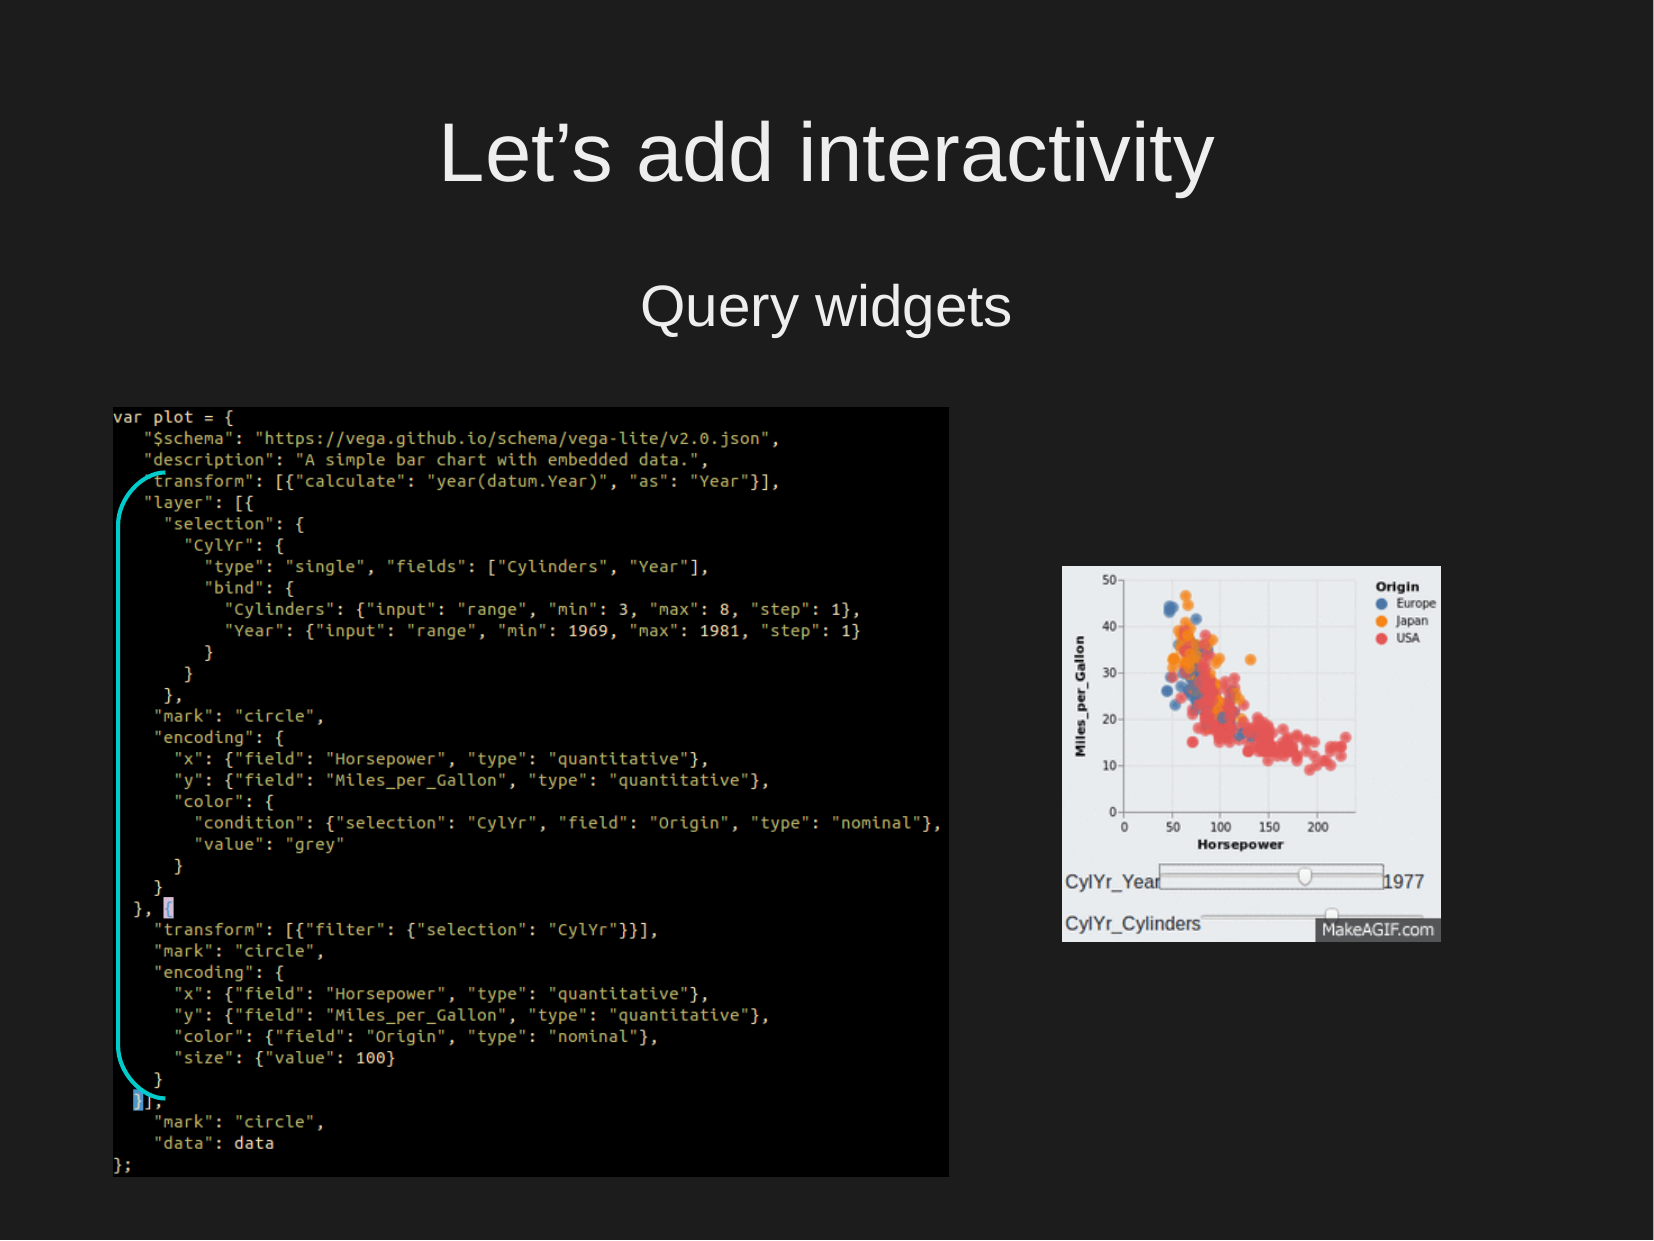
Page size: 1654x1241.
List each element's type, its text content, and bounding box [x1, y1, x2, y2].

text_box Let’s add interactivity Query widgets [82, 0, 1572, 608]
picture [1062, 566, 1441, 942]
picture [113, 407, 949, 1177]
